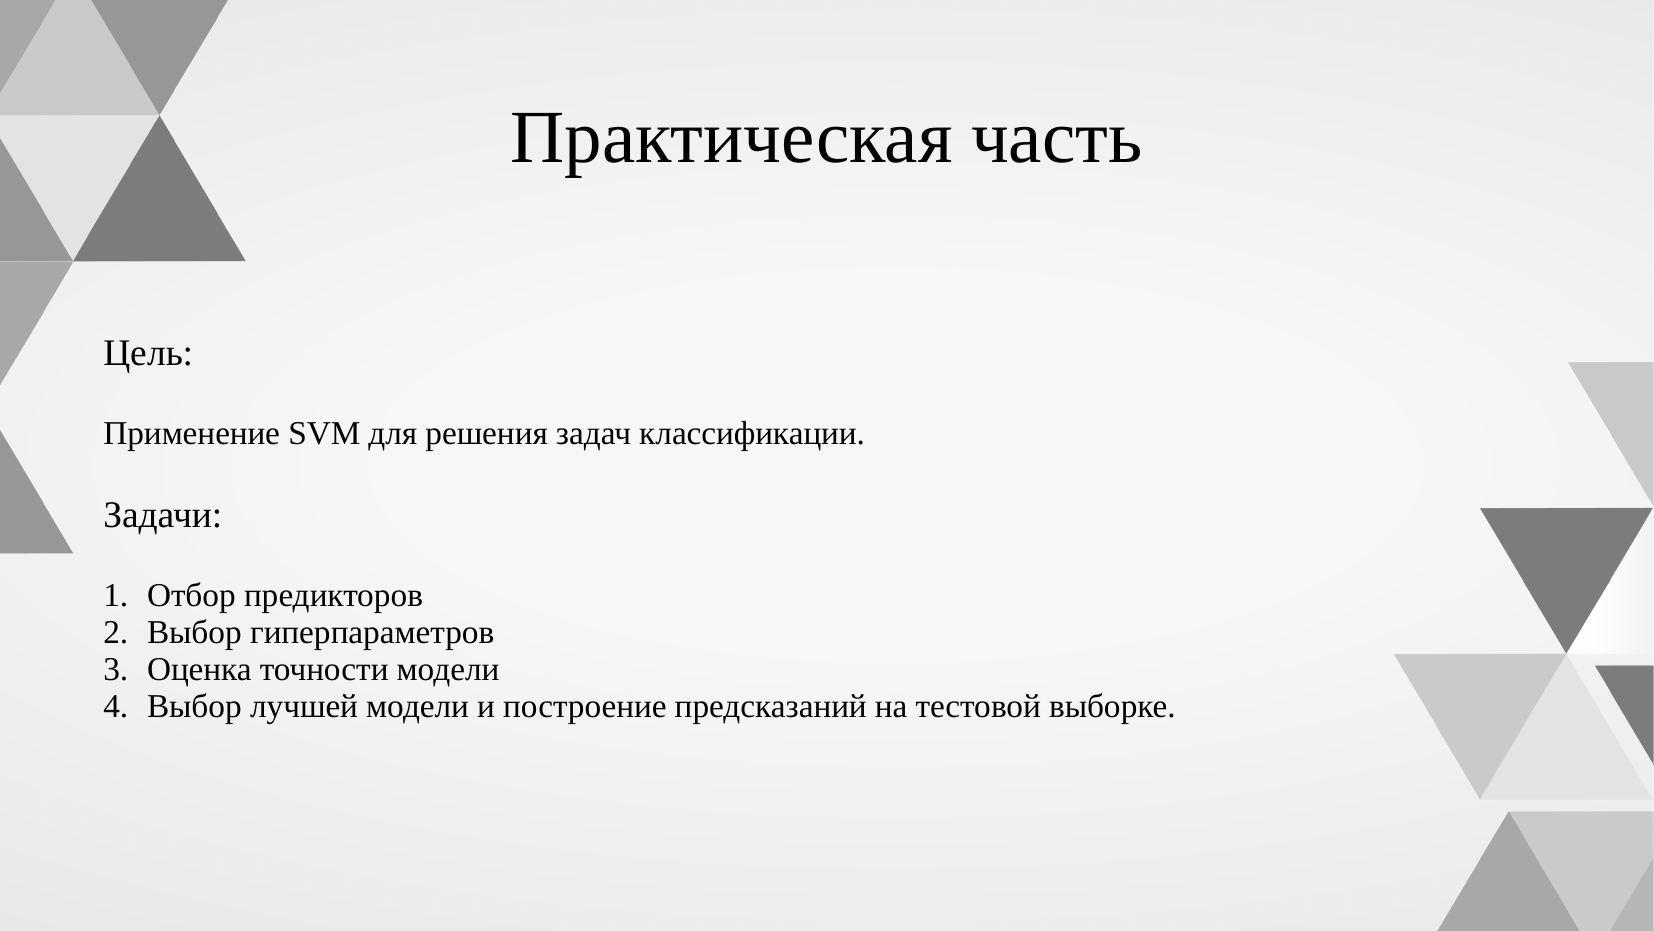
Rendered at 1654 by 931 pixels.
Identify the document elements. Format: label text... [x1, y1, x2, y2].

picture [0, 0, 1654, 931]
text_box Практическая часть [495, 88, 1159, 187]
text_box Цель: Применение SVM для решения задач классификации. Задачи: Отбор предикторов Выбор гиперпараметров Оценка точности модели Выбор лучшей модели и построение предсказаний на тестовой выборке. [88, 324, 1193, 733]
